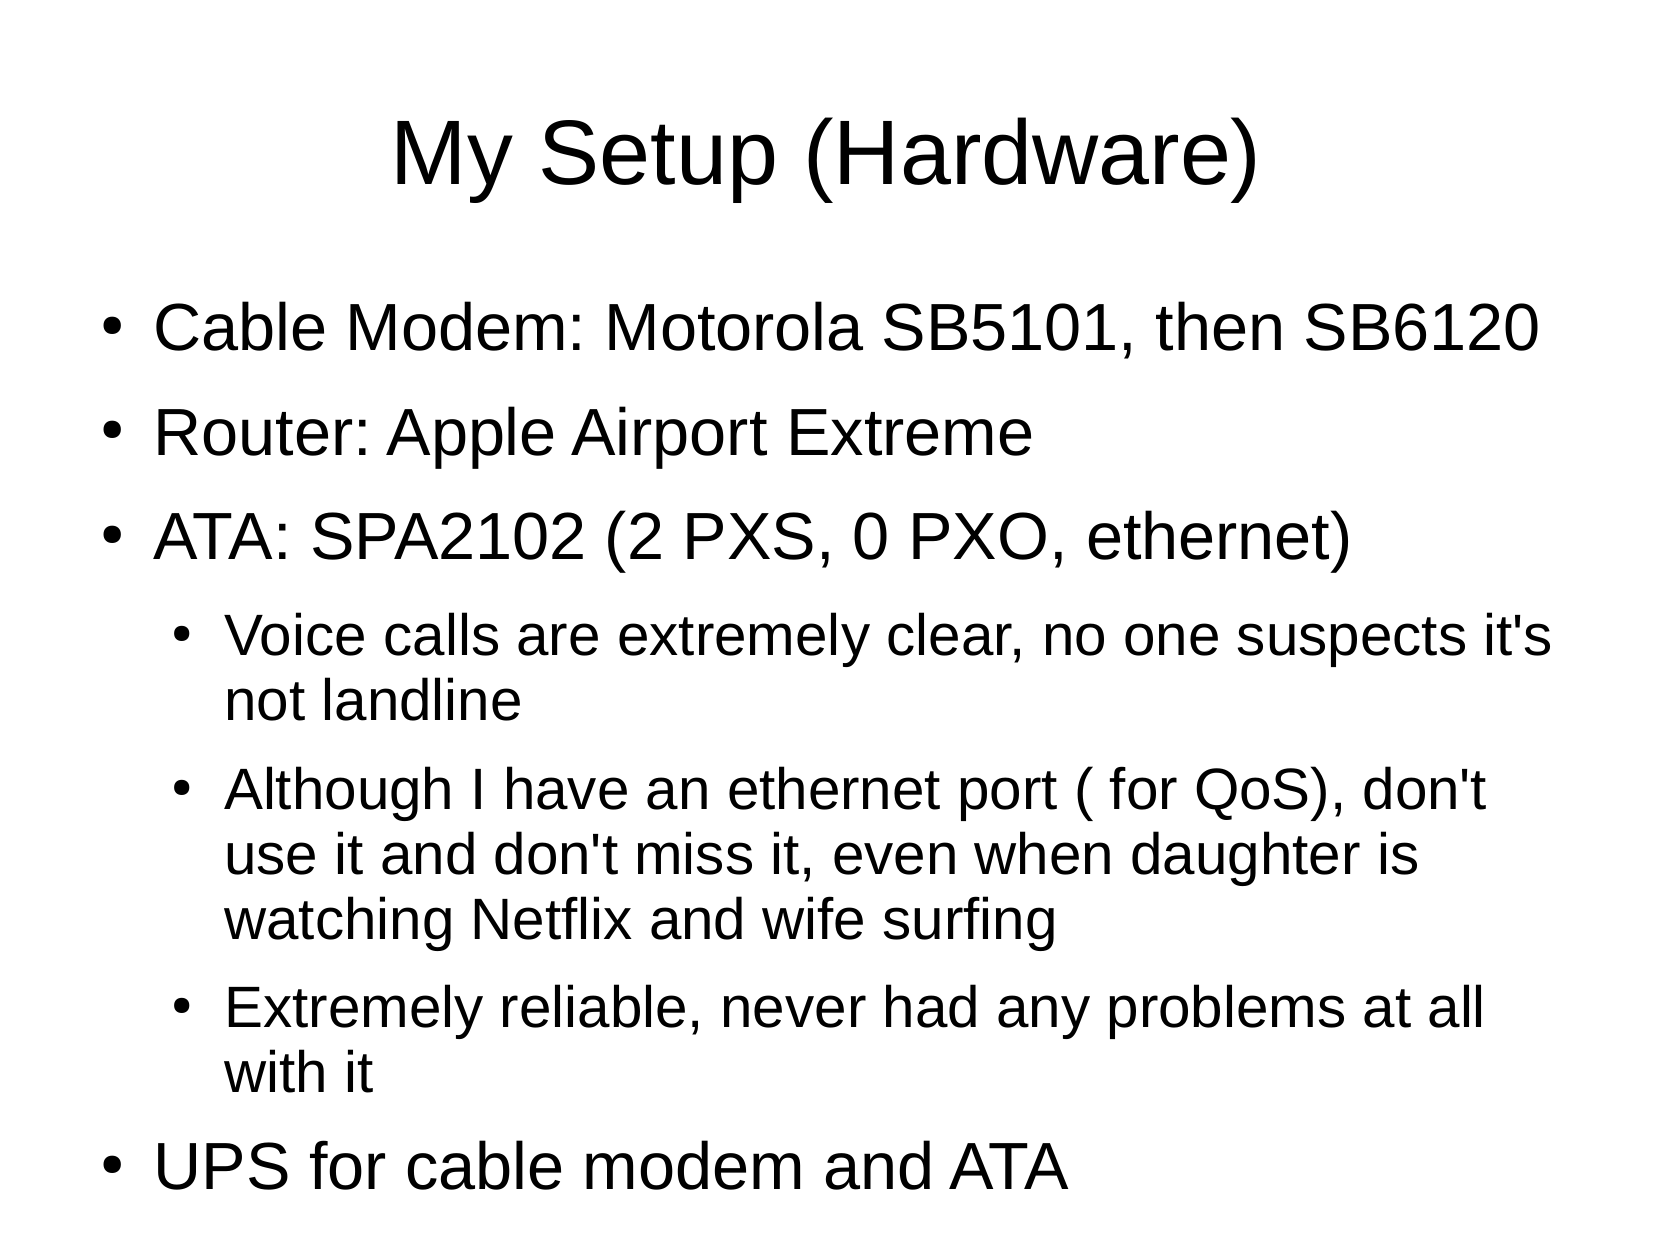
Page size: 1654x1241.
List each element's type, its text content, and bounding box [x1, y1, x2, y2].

list Cable Modem: Motorola SB5101, then SB6120 Router: Apple Airport Extreme ATA: SPA2102 (2 PXS, 0 PXO, ethernet) Voice calls are extremely clear, no one suspects it's not landline Although I have an ethernet port ( for QoS), don't use it and don't miss it, even when daughter is watching Netflix and wife surfing Extremely reliable, never had any problems at all with it UPS for cable modem and ATA [82, 290, 1571, 1203]
title My Setup (Hardware) [82, 49, 1571, 257]
